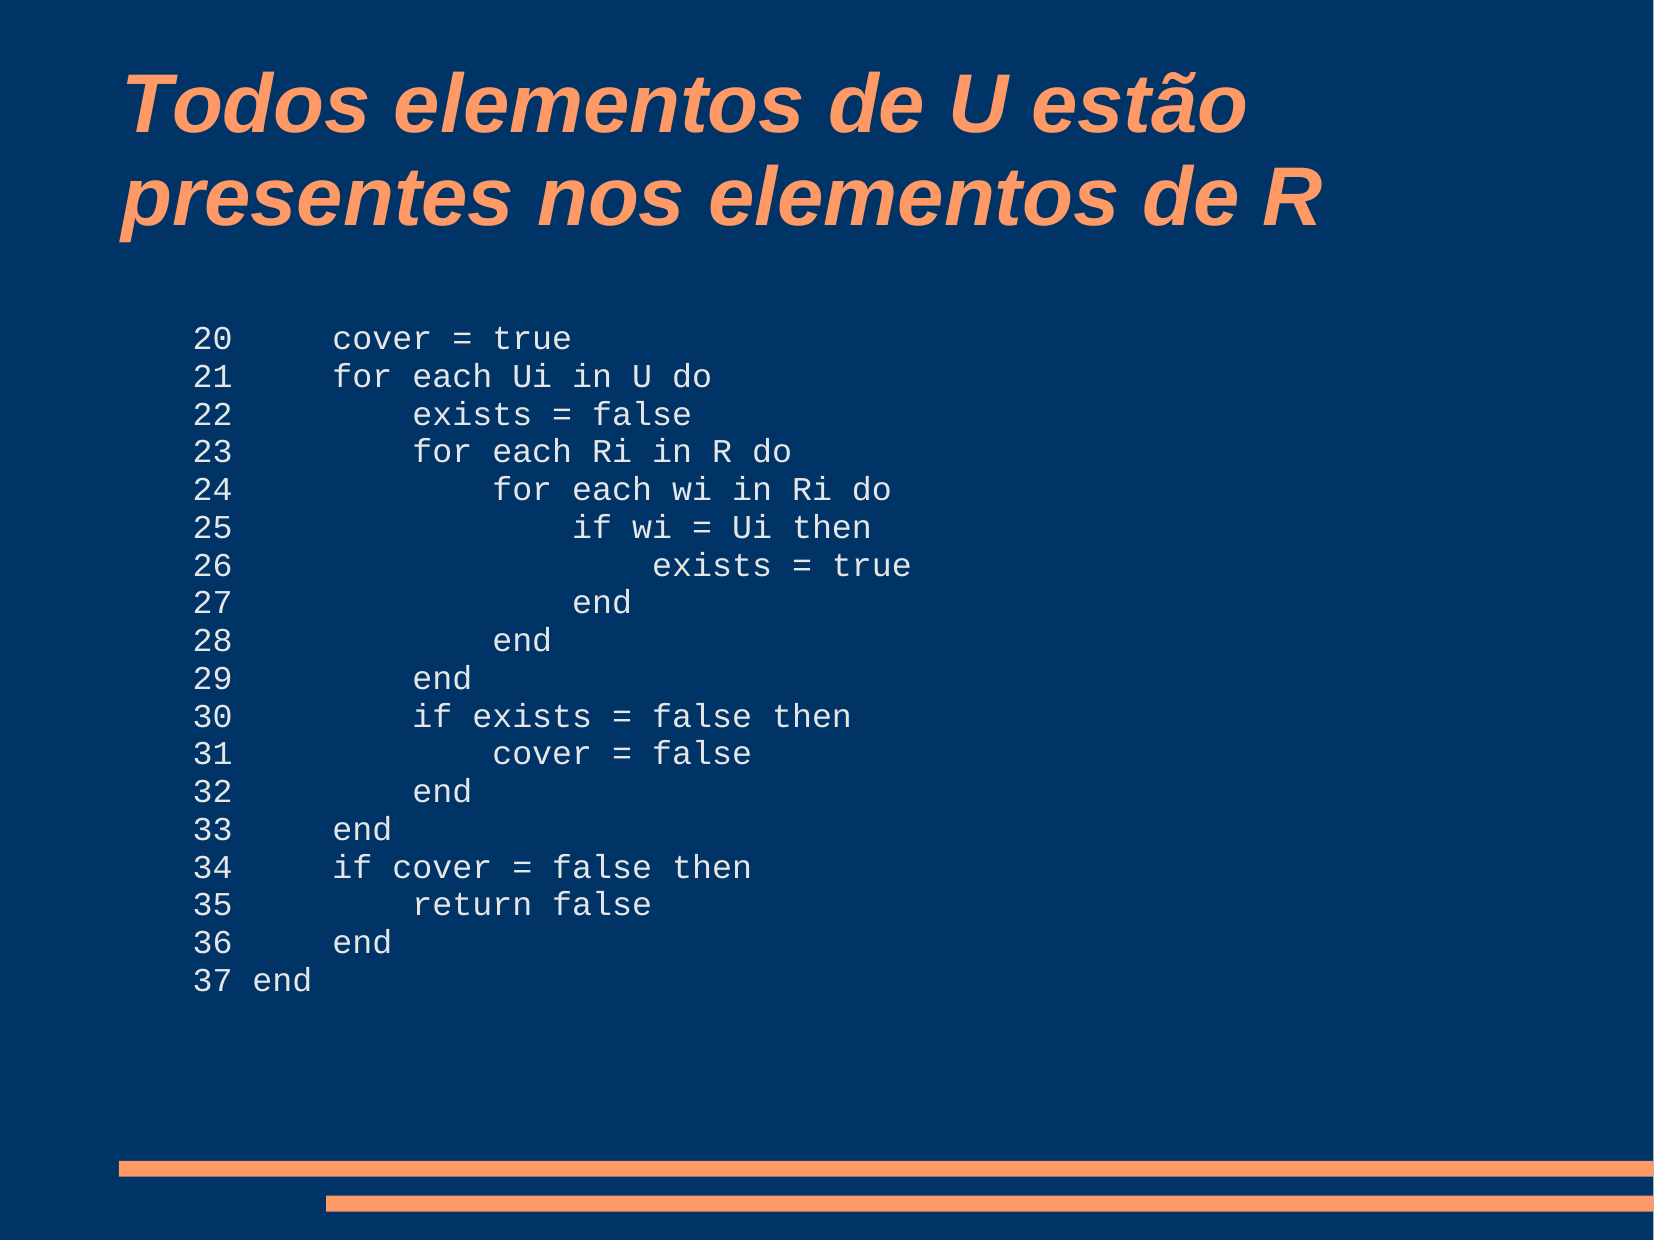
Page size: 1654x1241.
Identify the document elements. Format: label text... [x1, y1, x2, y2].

list 20 cover = true 21 for each Ui in U do 22 exists = false 23 for each Ri in R do 24 for each wi in Ri do 25 if wi = Ui then 26 exists = true 27 end 28 end 29 end 30 if exists = false then 31 cover = false 32 end 33 end 34 if cover = false then 35 return false 36 end 37 end [121, 322, 1561, 1118]
title Todos elementos de U estão presentes nos elementos de R [121, 53, 1534, 246]
